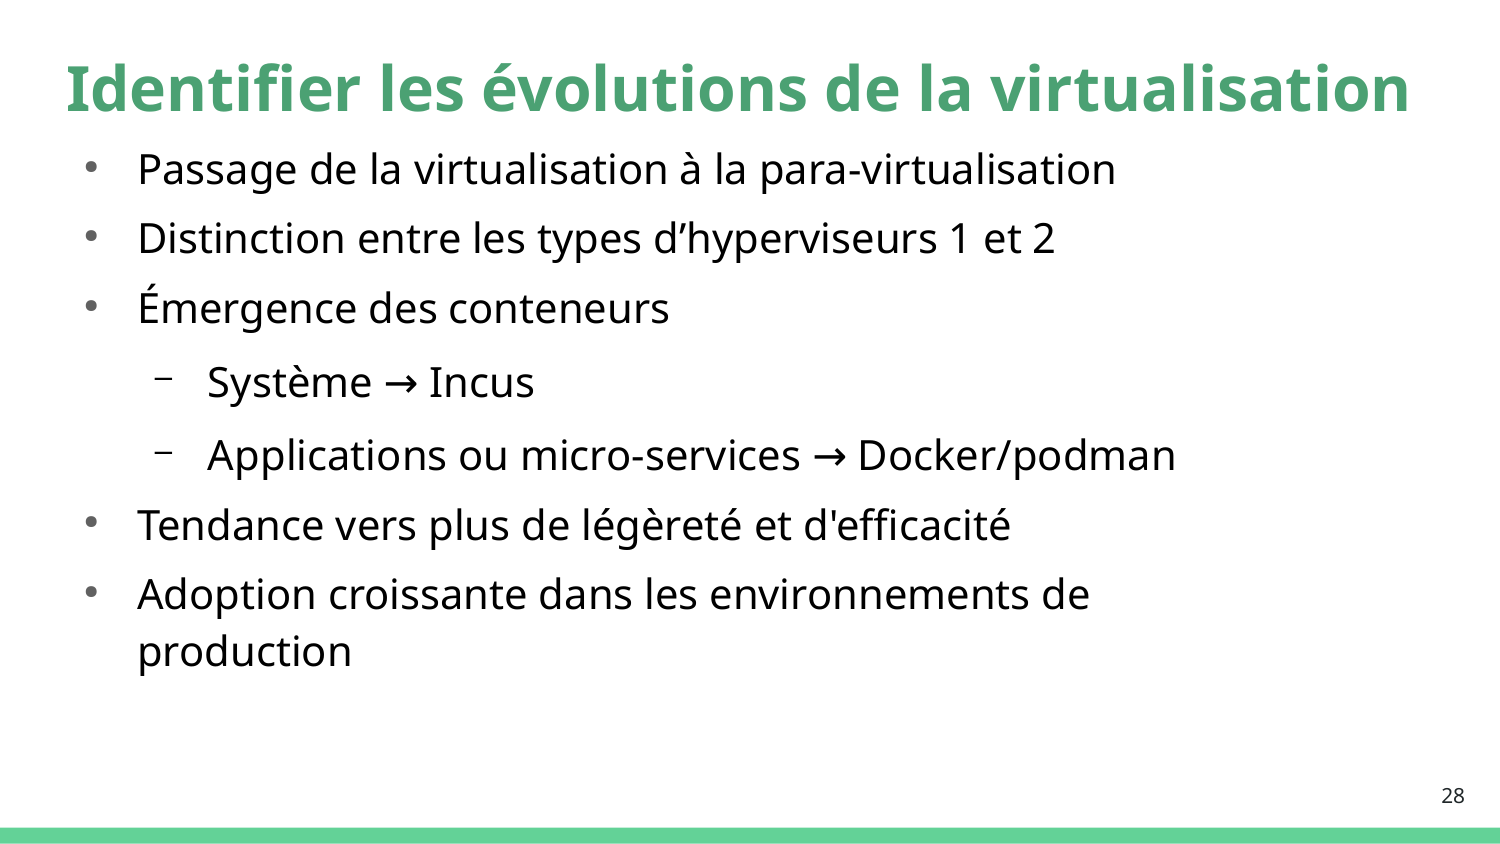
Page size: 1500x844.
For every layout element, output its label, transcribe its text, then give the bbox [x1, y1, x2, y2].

list Passage de la virtualisation à la para-virtualisation Distinction entre les types d’hyperviseurs 1 et 2 Émergence des conteneurs Système → Incus Applications ou micro-services → Docker/podman Tendance vers plus de légèreté et d'efficacité Adoption croissante dans les environnements de production [51, 120, 1241, 827]
text_box <numéro> [1389, 764, 1480, 830]
title Identifier les évolutions de la virtualisation [51, 23, 1477, 117]
